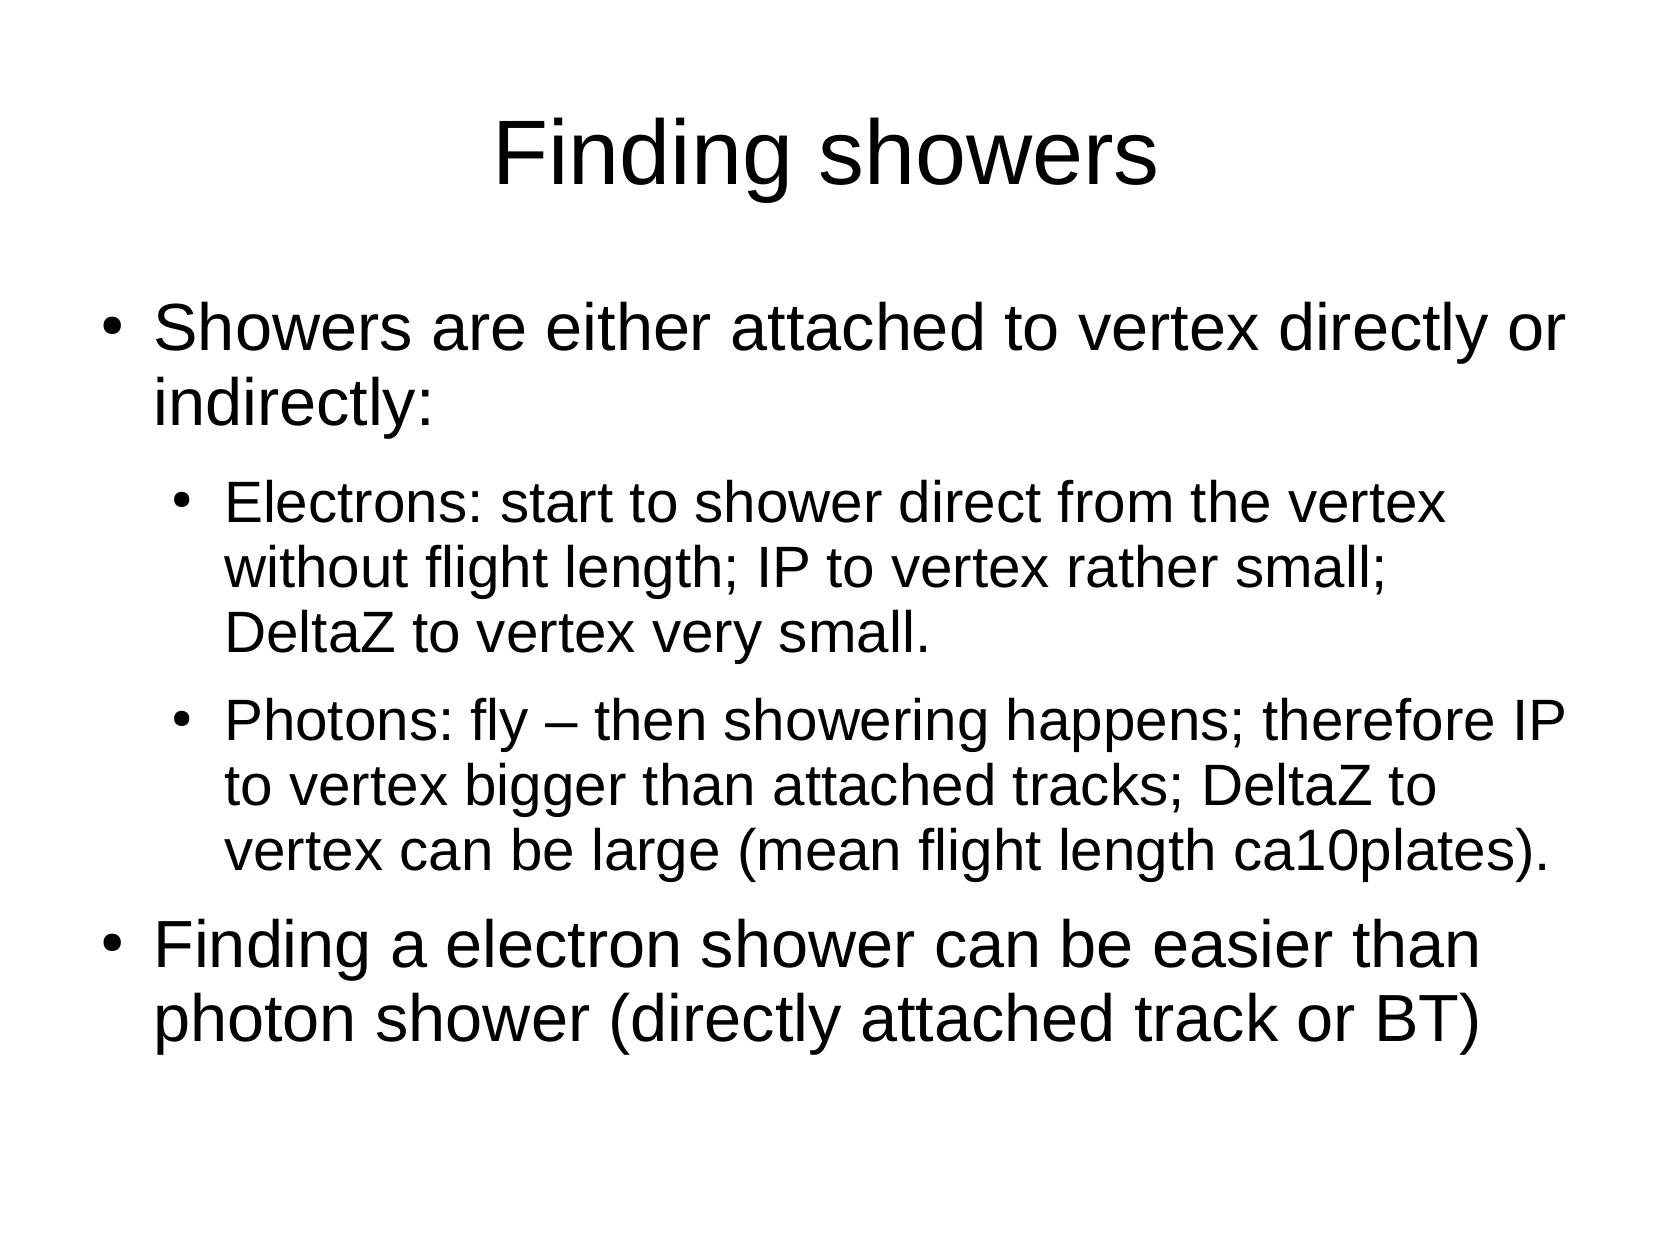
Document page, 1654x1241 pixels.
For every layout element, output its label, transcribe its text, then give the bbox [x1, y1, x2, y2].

title Finding showers [82, 56, 1571, 250]
list Showers are either attached to vertex directly or indirectly: Electrons: start to shower direct from the vertex without flight length; IP to vertex rather small; DeltaZ to vertex very small. Photons: fly – then showering happens; therefore IP to vertex bigger than attached tracks; DeltaZ to vertex can be large (mean flight length ca10plates). Finding a electron shower can be easier than photon shower (directly attached track or BT) [82, 290, 1571, 1109]
